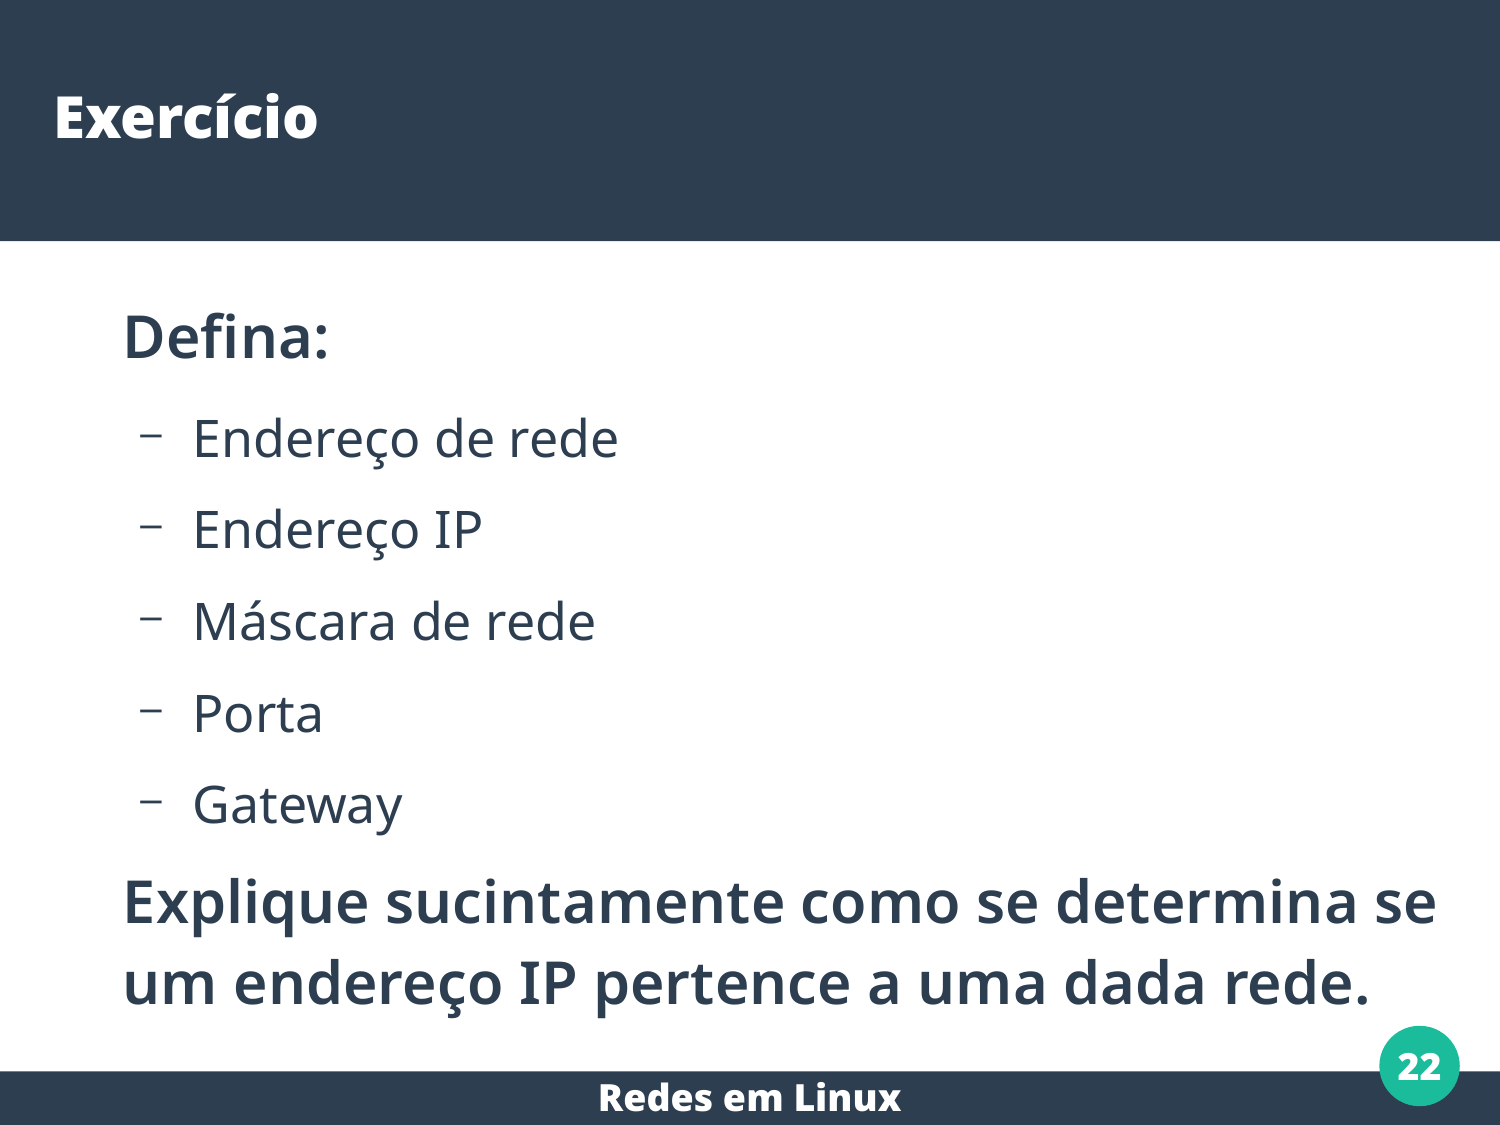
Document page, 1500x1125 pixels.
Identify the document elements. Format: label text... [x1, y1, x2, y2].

title Exercício [53, 44, 1447, 188]
list Defina: Endereço de rede Endereço IP Máscara de rede Porta Gateway Explique sucintamente como se determina se um endereço IP pertence a uma dada rede. [53, 294, 1447, 1045]
